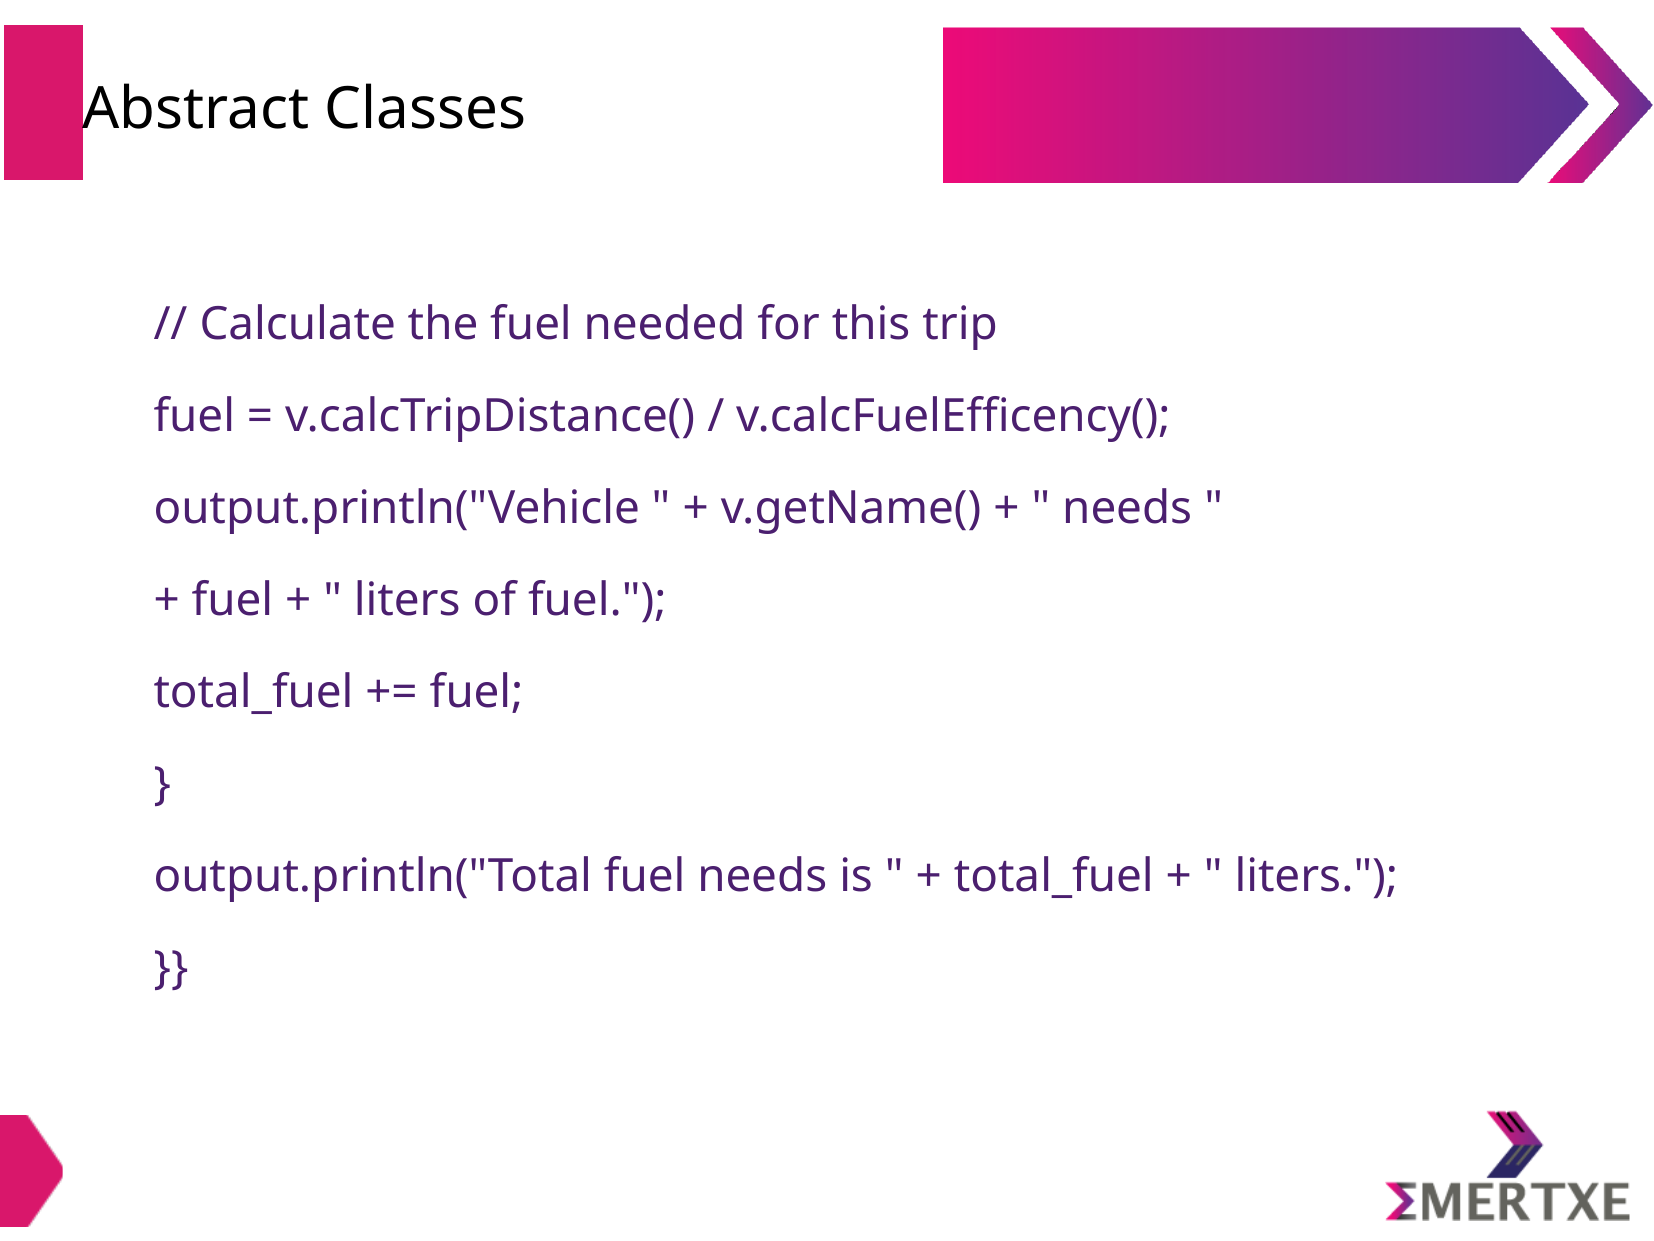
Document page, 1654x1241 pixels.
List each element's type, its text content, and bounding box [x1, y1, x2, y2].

title Abstract Classes [82, 2, 1571, 210]
picture [1571, 27, 1653, 183]
list // Calculate the fuel needed for this trip fuel = v.calcTripDistance() / v.calcFuelEfficency(); output.println("Vehicle " + v.getName() + " needs " + fuel + " liters of fuel."); total_fuel += fuel; } output.println("Total fuel needs is " + total_fuel + " liters."); }} [82, 290, 1571, 1010]
picture [1385, 1107, 1631, 1221]
